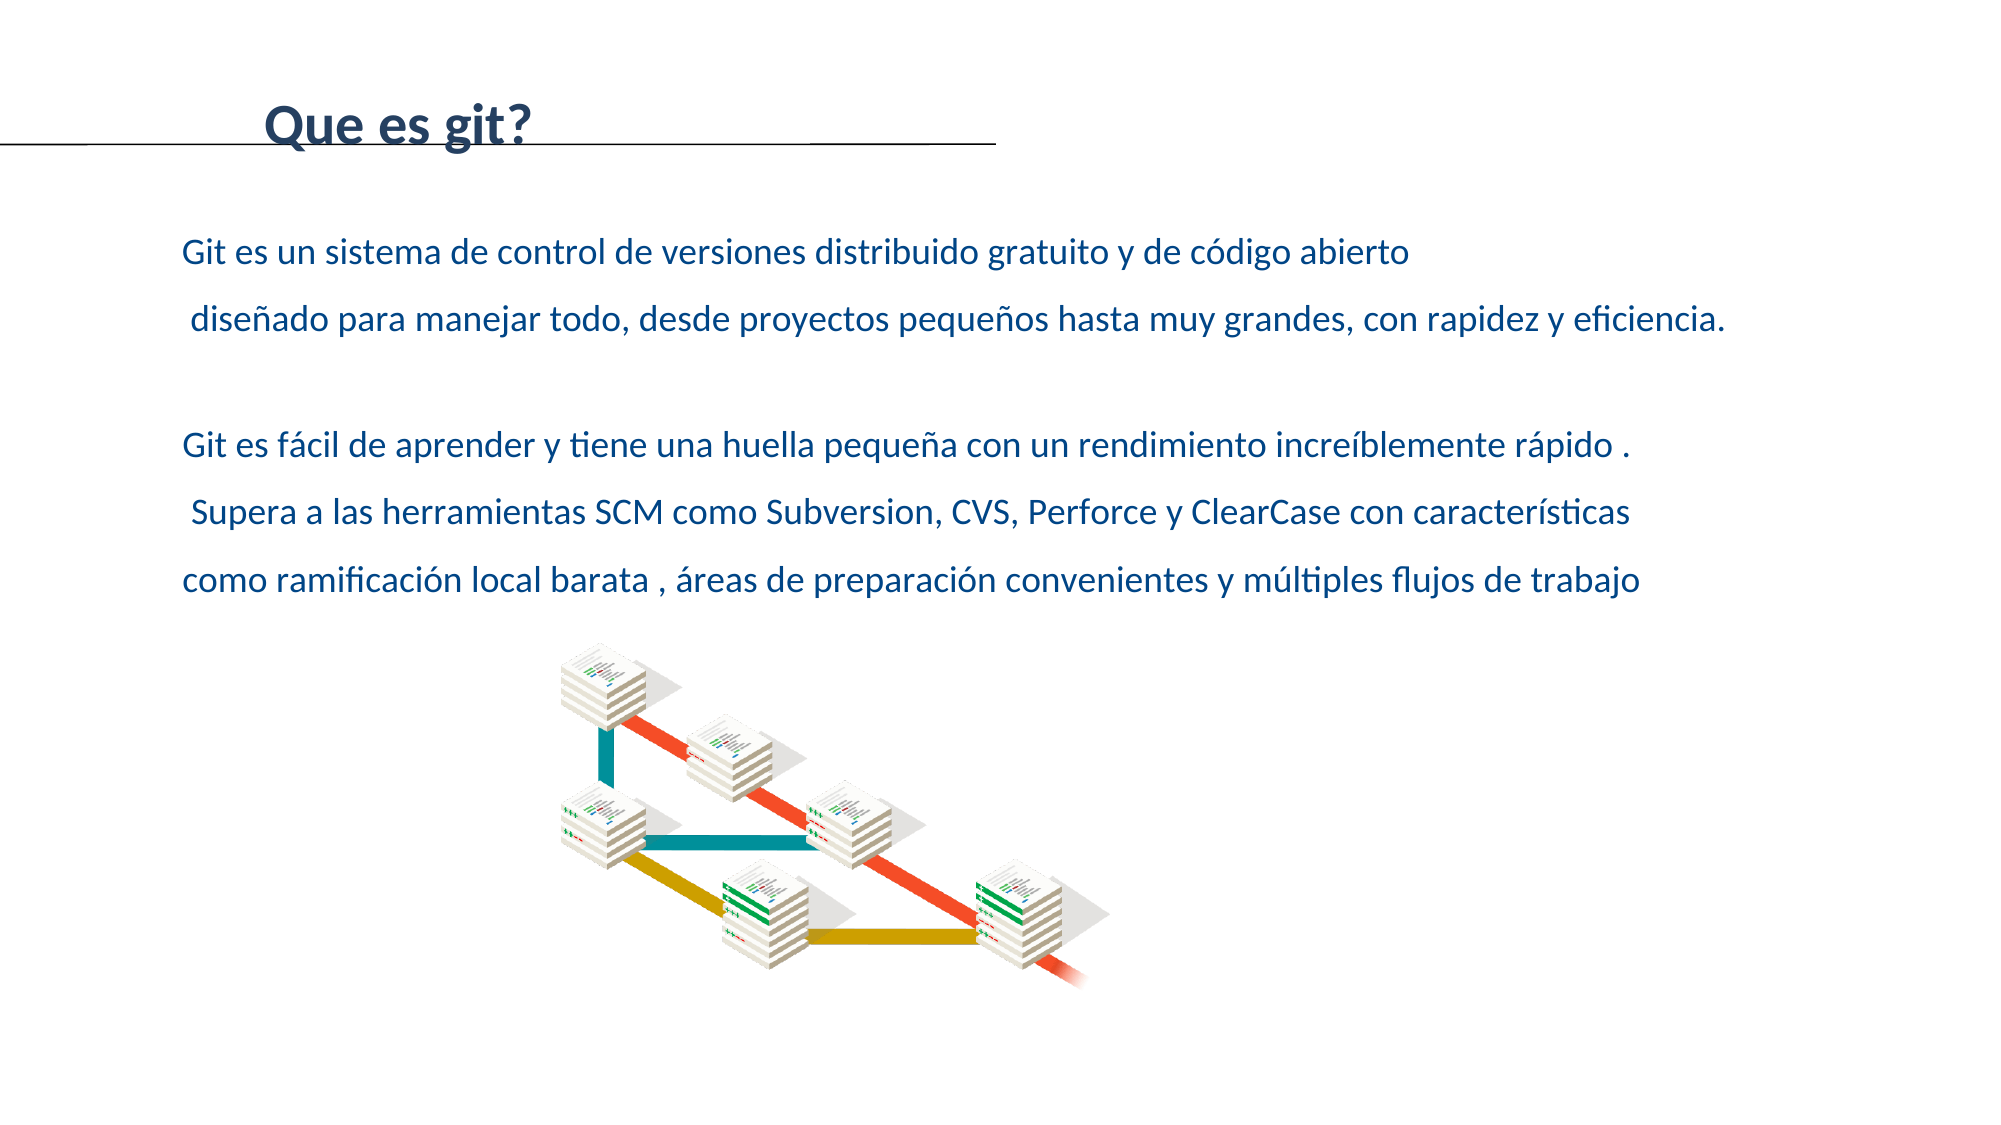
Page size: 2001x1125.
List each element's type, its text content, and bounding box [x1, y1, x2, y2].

text_box Git es un sistema de control de versiones distribuido gratuito y de código abierto diseñado para manejar todo, desde proyectos pequeños hasta muy grandes, con rapidez y eficiencia. [167, 196, 1761, 342]
text_box Que es git? [249, 78, 1256, 165]
picture [559, 641, 1123, 1005]
text_box Git es fácil de aprender y tiene una huella pequeña con un rendimiento increíblemente rápido . Supera a las herramientas SCM como Subversion, CVS, Perforce y ClearCase con características como ramificación local barata , áreas de preparación convenientes y múltiples flujos de trabajo [167, 389, 1675, 603]
